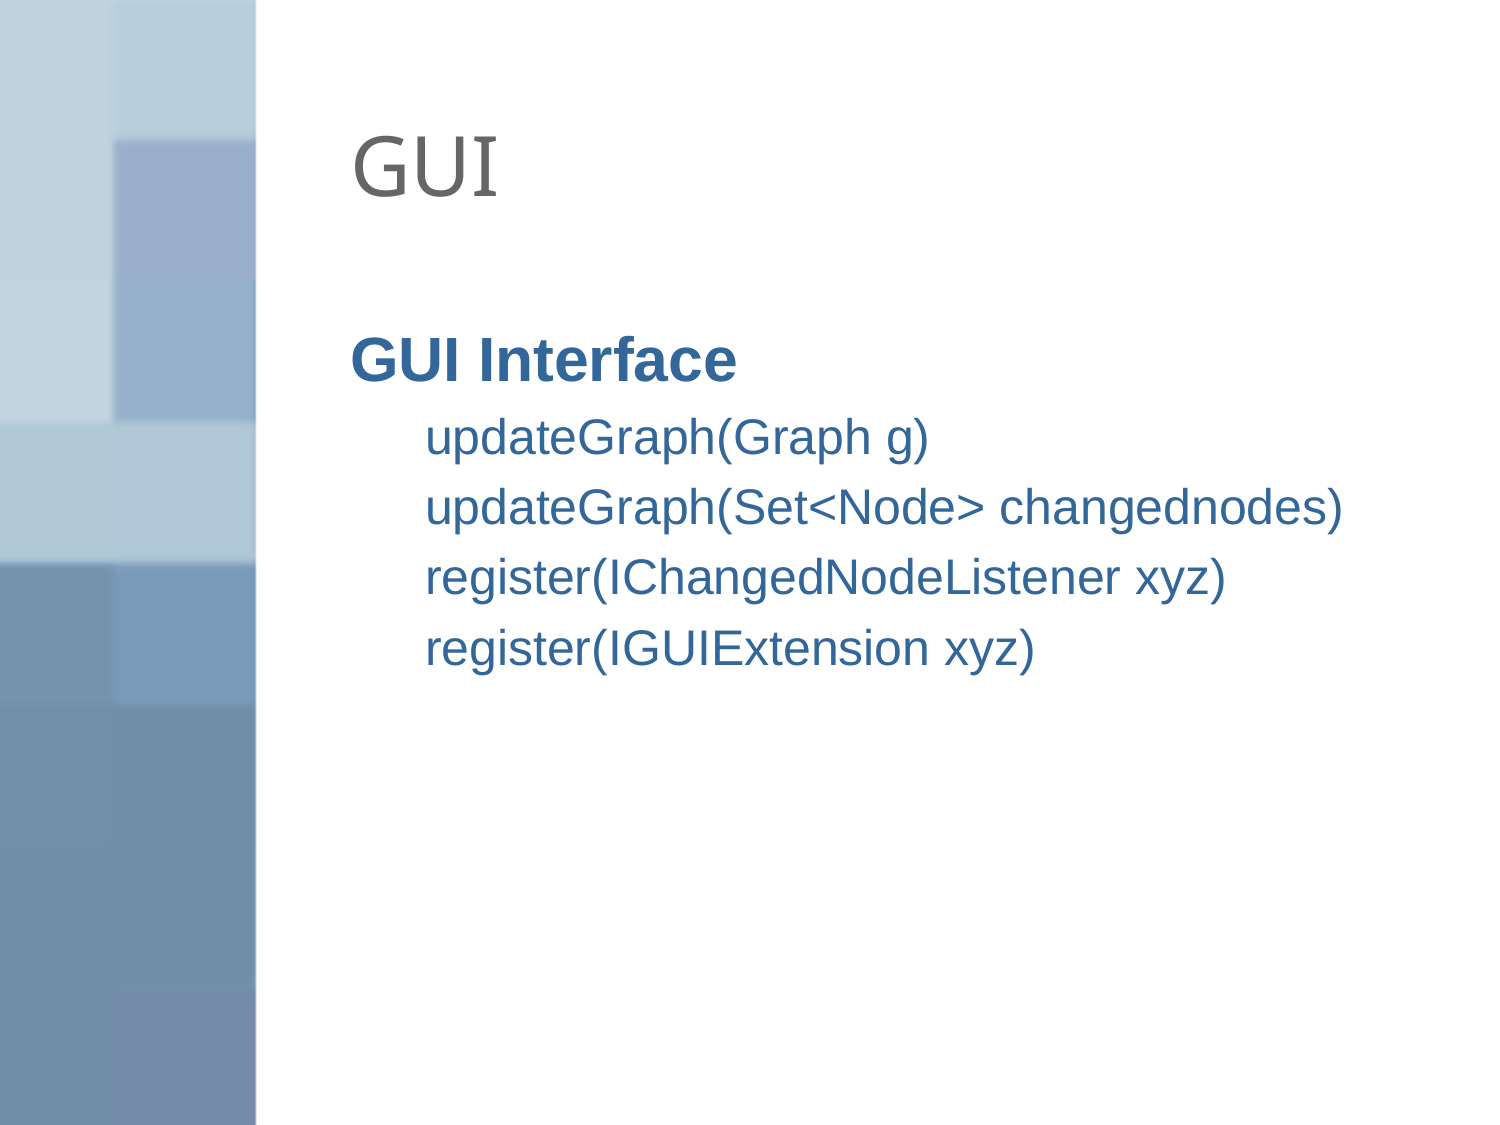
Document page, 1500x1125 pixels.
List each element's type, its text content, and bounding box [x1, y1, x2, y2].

list GUI Interface updateGraph(Graph g) updateGraph(Set<Node> changednodes) register(IChangedNodeListener xyz) register(IGUIExtension xyz) [350, 324, 1401, 1005]
title GUI [350, 8, 1401, 324]
picture [0, 0, 1500, 1125]
